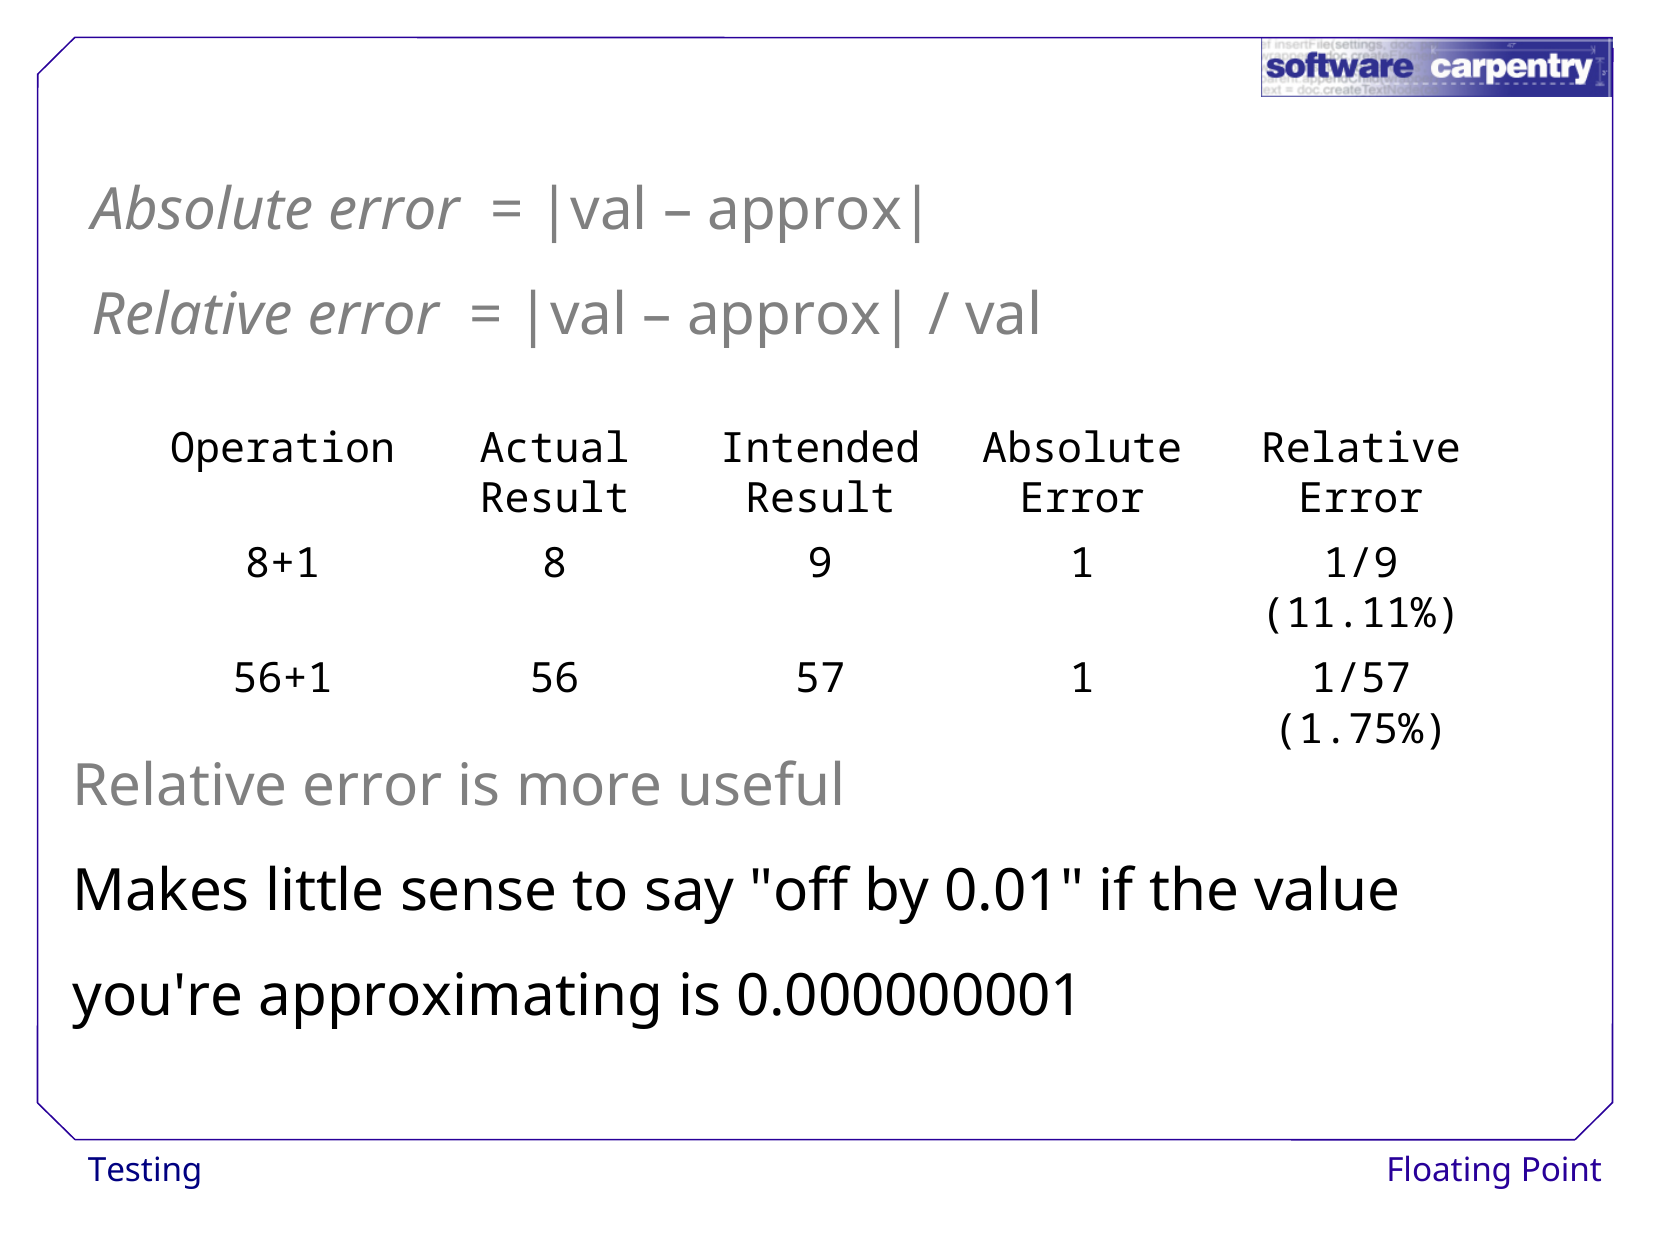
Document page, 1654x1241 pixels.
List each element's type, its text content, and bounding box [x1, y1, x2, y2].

text_box Absolute error = |val – approx| Relative error = |val – approx| / val [76, 128, 1208, 354]
table_header Actual Result [418, 413, 691, 528]
table_cell 8 [418, 528, 691, 644]
table_cell 1/9 (11.11%) [1214, 528, 1507, 644]
table_header Relative Error [1214, 413, 1507, 528]
table_cell 1 [950, 528, 1214, 644]
table_header Operation [146, 413, 418, 528]
table_cell 1 [950, 644, 1214, 704]
table_cell 56+1 [146, 644, 418, 704]
picture [1261, 39, 1613, 97]
table_cell 1/57 (1.75%) [1214, 644, 1507, 704]
table_cell 9 [691, 528, 950, 644]
table_cell 8+1 [146, 528, 418, 644]
table_header Absolute Error [950, 413, 1214, 528]
text_box Relative error is more useful Makes little sense to say "off by 0.01" if the value you're approximating is 0.000000001 [57, 704, 1566, 1036]
table_cell 56 [418, 644, 691, 704]
table_header Intended Result [691, 413, 950, 528]
table_cell 57 [691, 644, 950, 704]
